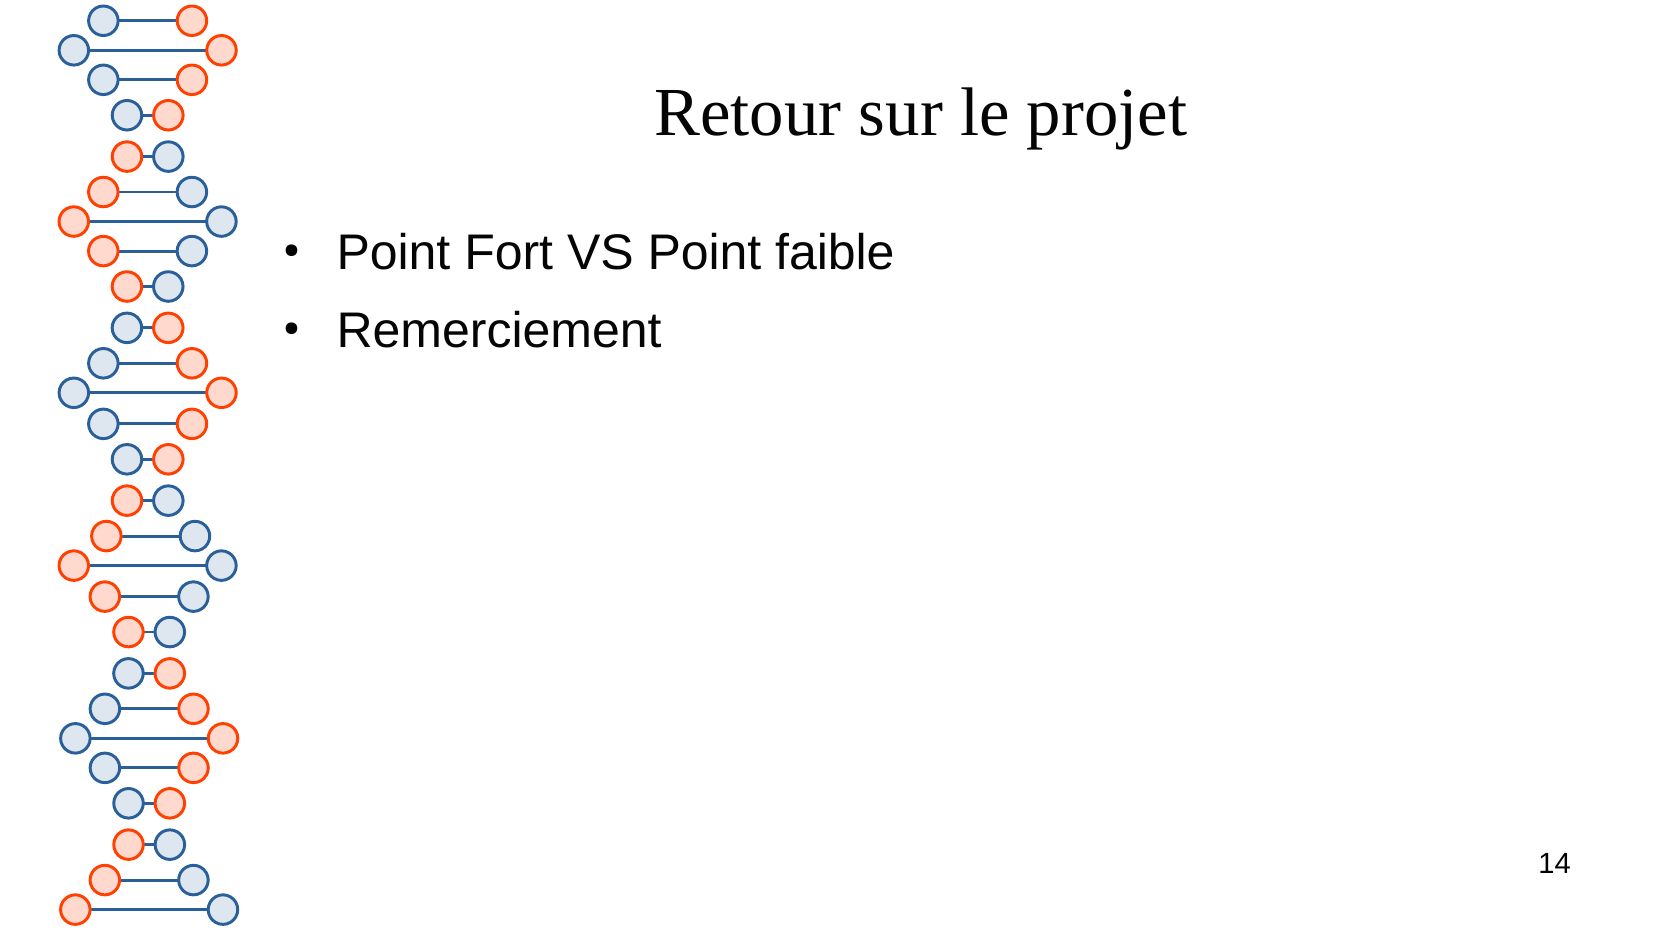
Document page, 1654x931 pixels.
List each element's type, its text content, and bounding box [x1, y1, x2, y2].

list Point Fort VS Point faible Remerciement [265, 224, 1595, 764]
title Retour sur le projet [265, 35, 1595, 189]
